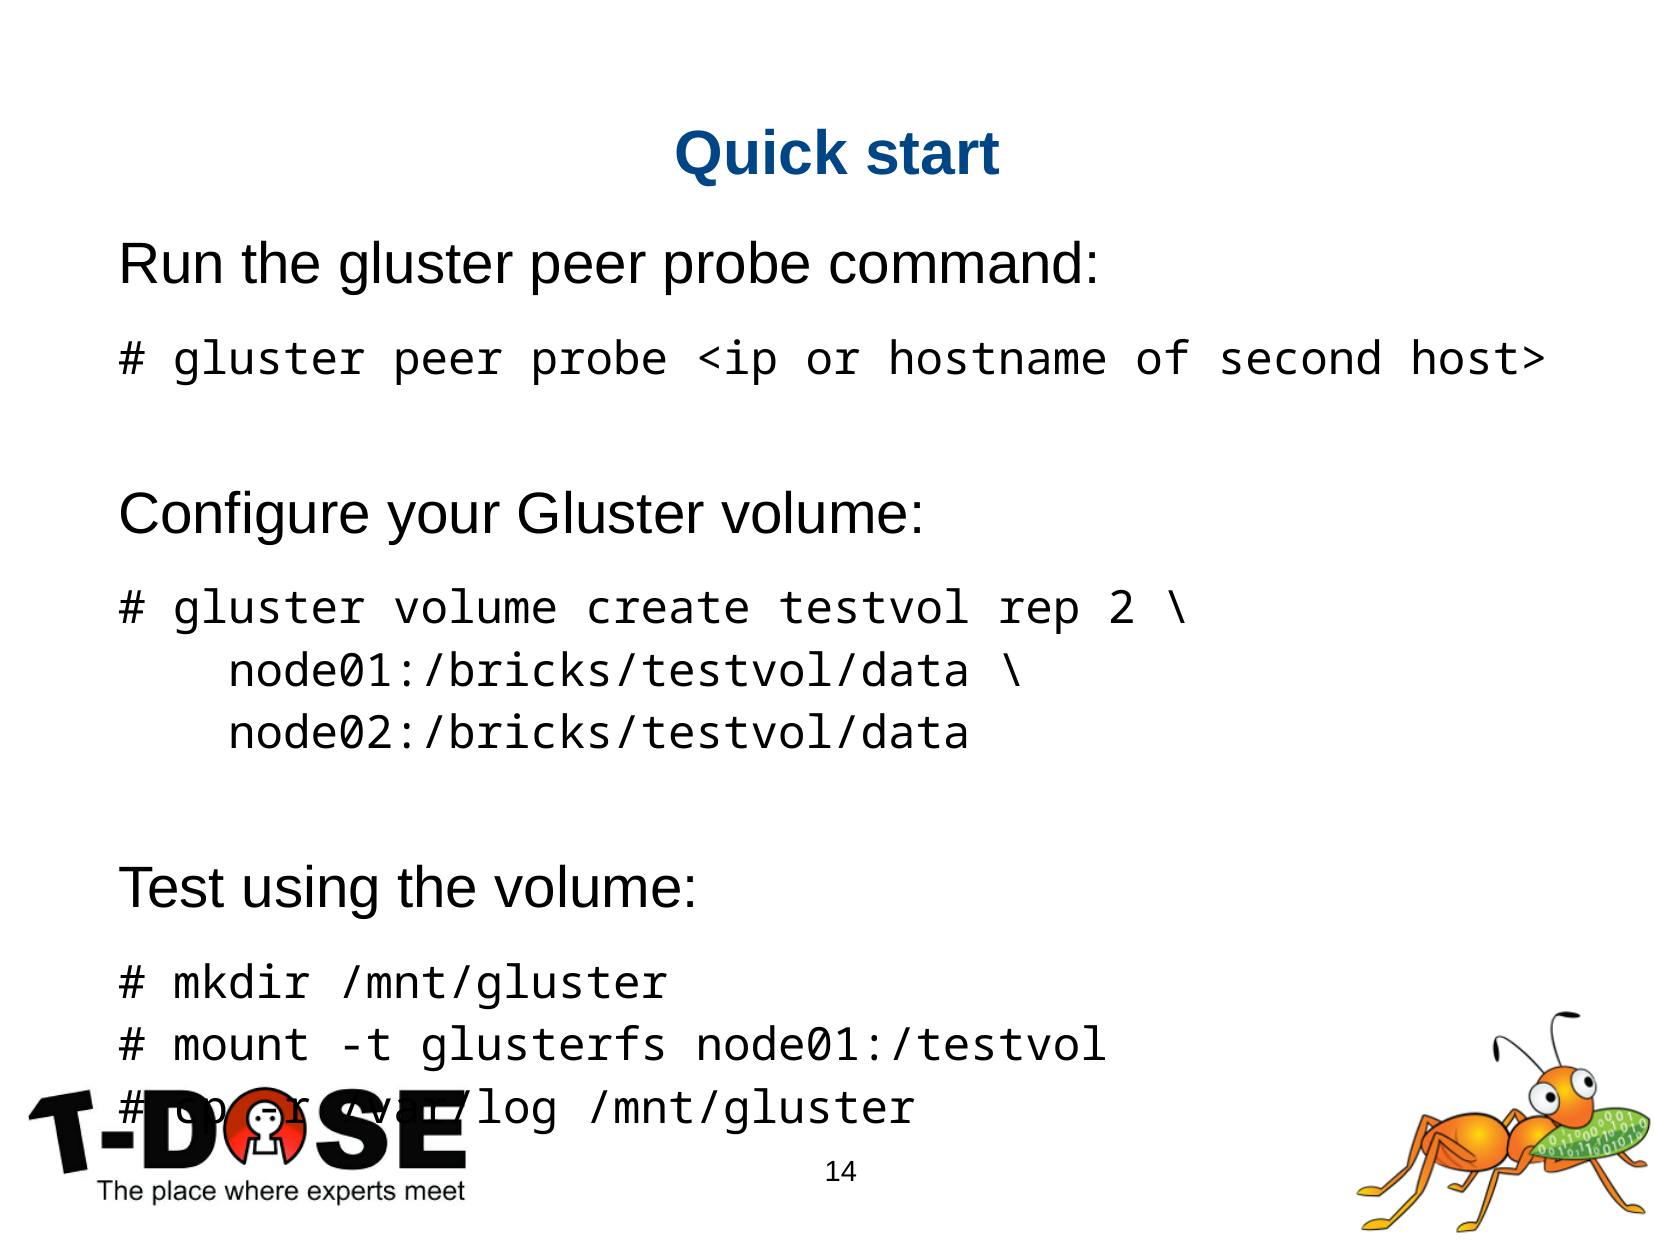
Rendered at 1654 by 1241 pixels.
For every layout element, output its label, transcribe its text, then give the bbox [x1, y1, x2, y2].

picture [1353, 1009, 1654, 1235]
list Run the gluster peer probe command: # gluster peer probe <ip or hostname of second host> Configure your Gluster volume: # gluster volume create testvol rep 2 \ node01:/bricks/testvol/data \ node02:/bricks/testvol/data Test using the volume: # mkdir /mnt/gluster # mount -t glusterfs node01:/testvol # cp -r /var/log /mnt/gluster [82, 231, 1571, 951]
picture [23, 1067, 481, 1214]
title Quick start [82, 49, 1571, 231]
